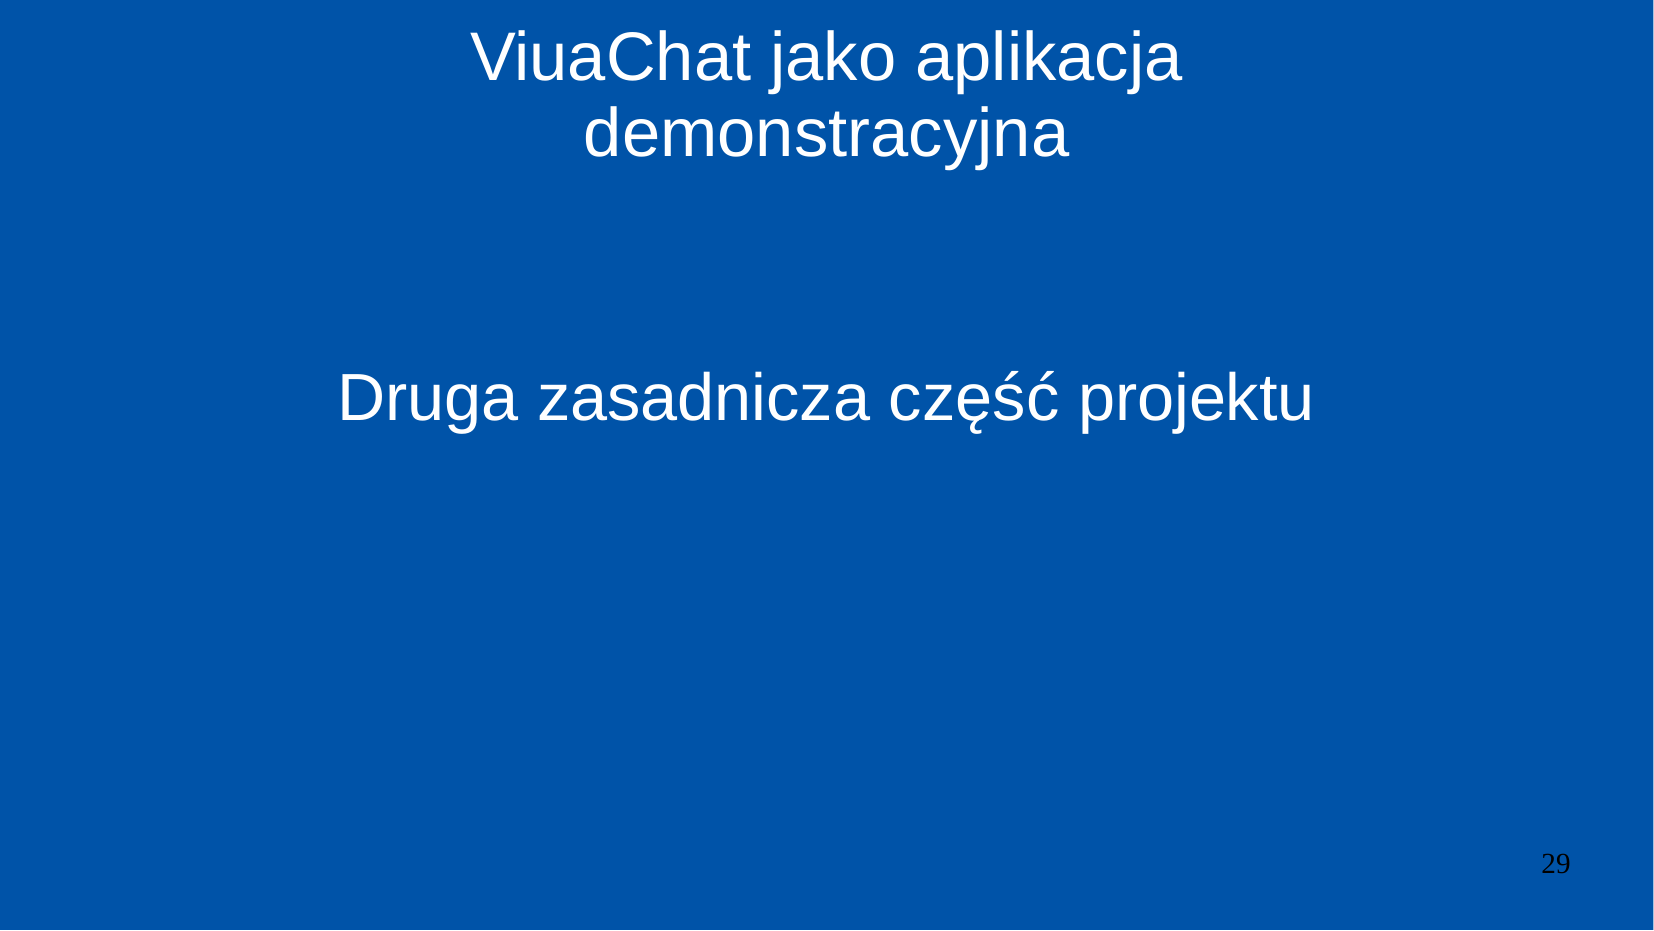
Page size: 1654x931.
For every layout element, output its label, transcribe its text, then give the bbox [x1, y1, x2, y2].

subtitle Druga zasadnicza część projektu [82, 37, 1571, 758]
title ViuaChat jako aplikacja demonstracyjna [389, 17, 1264, 37]
